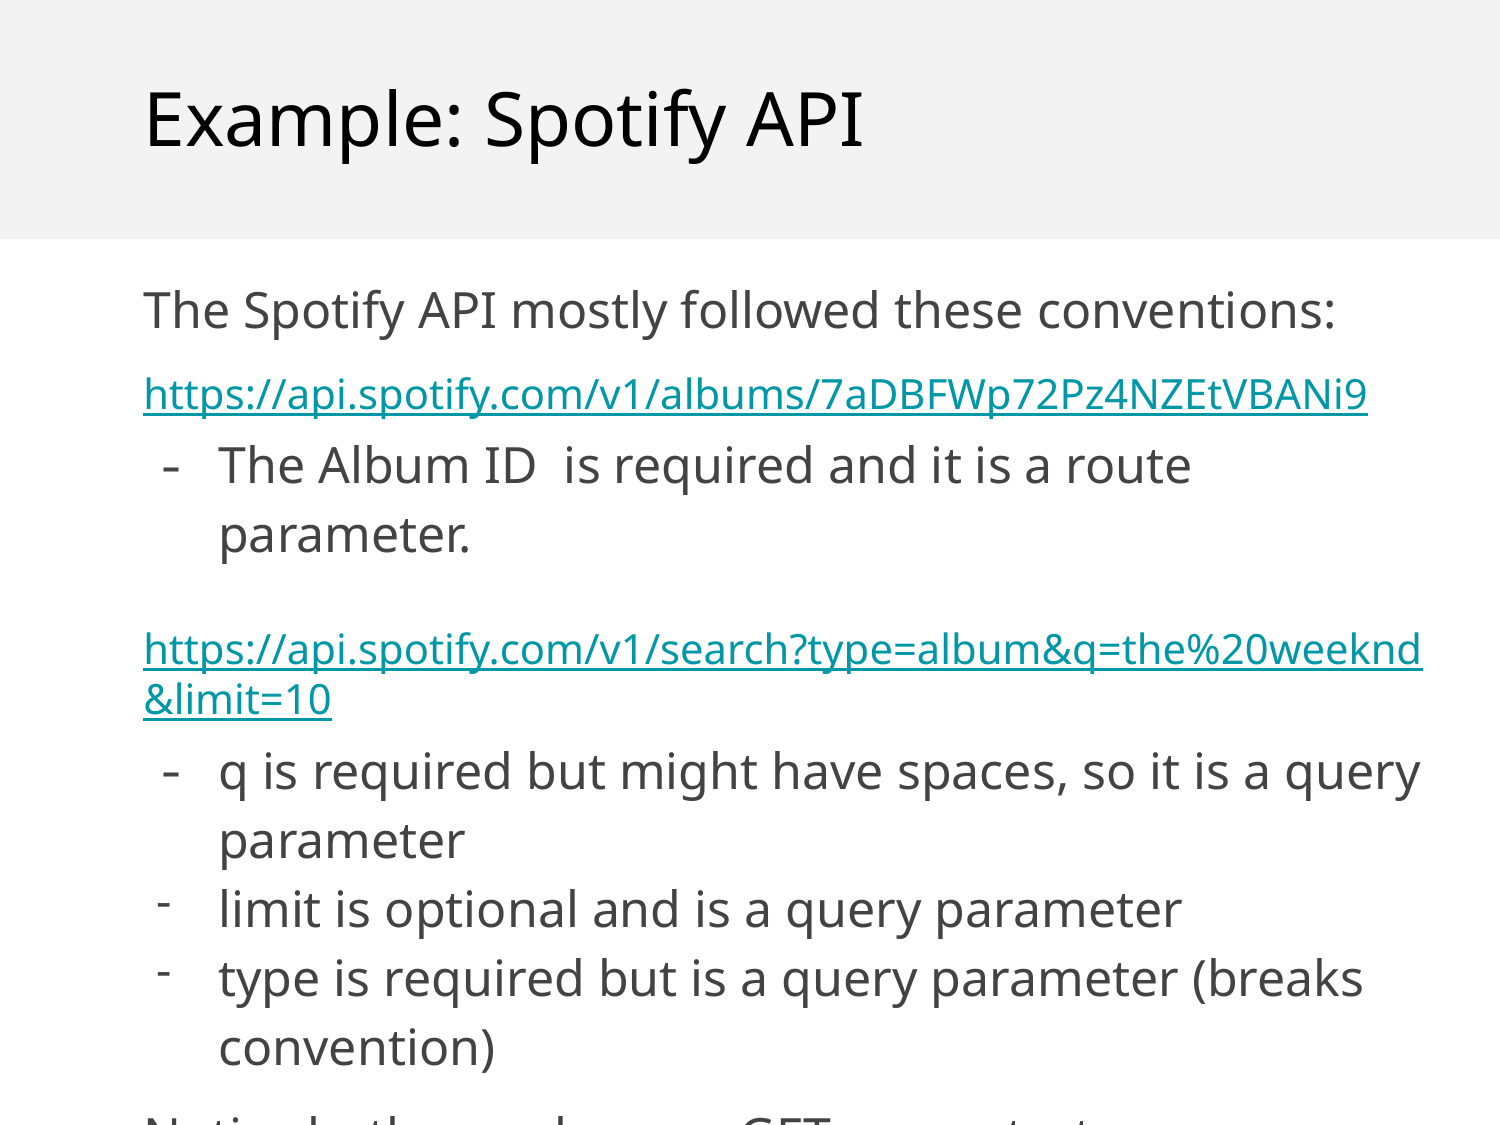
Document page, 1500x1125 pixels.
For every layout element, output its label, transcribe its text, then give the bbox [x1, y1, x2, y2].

list The Spotify API mostly followed these conventions: https://api.spotify.com/v1/albums/7aDBFWp72Pz4NZEtVBANi9 The Album ID is required and it is a route parameter. https://api.spotify.com/v1/search?type=album&q=the%20weeknd&limit=10 q is required but might have spaces, so it is a query parameter limit is optional and is a query parameter type is required but is a query parameter (breaks convention) Notice both searches are GET requests, too [128, 254, 1447, 1100]
title Example: Spotify API [128, 56, 1372, 183]
